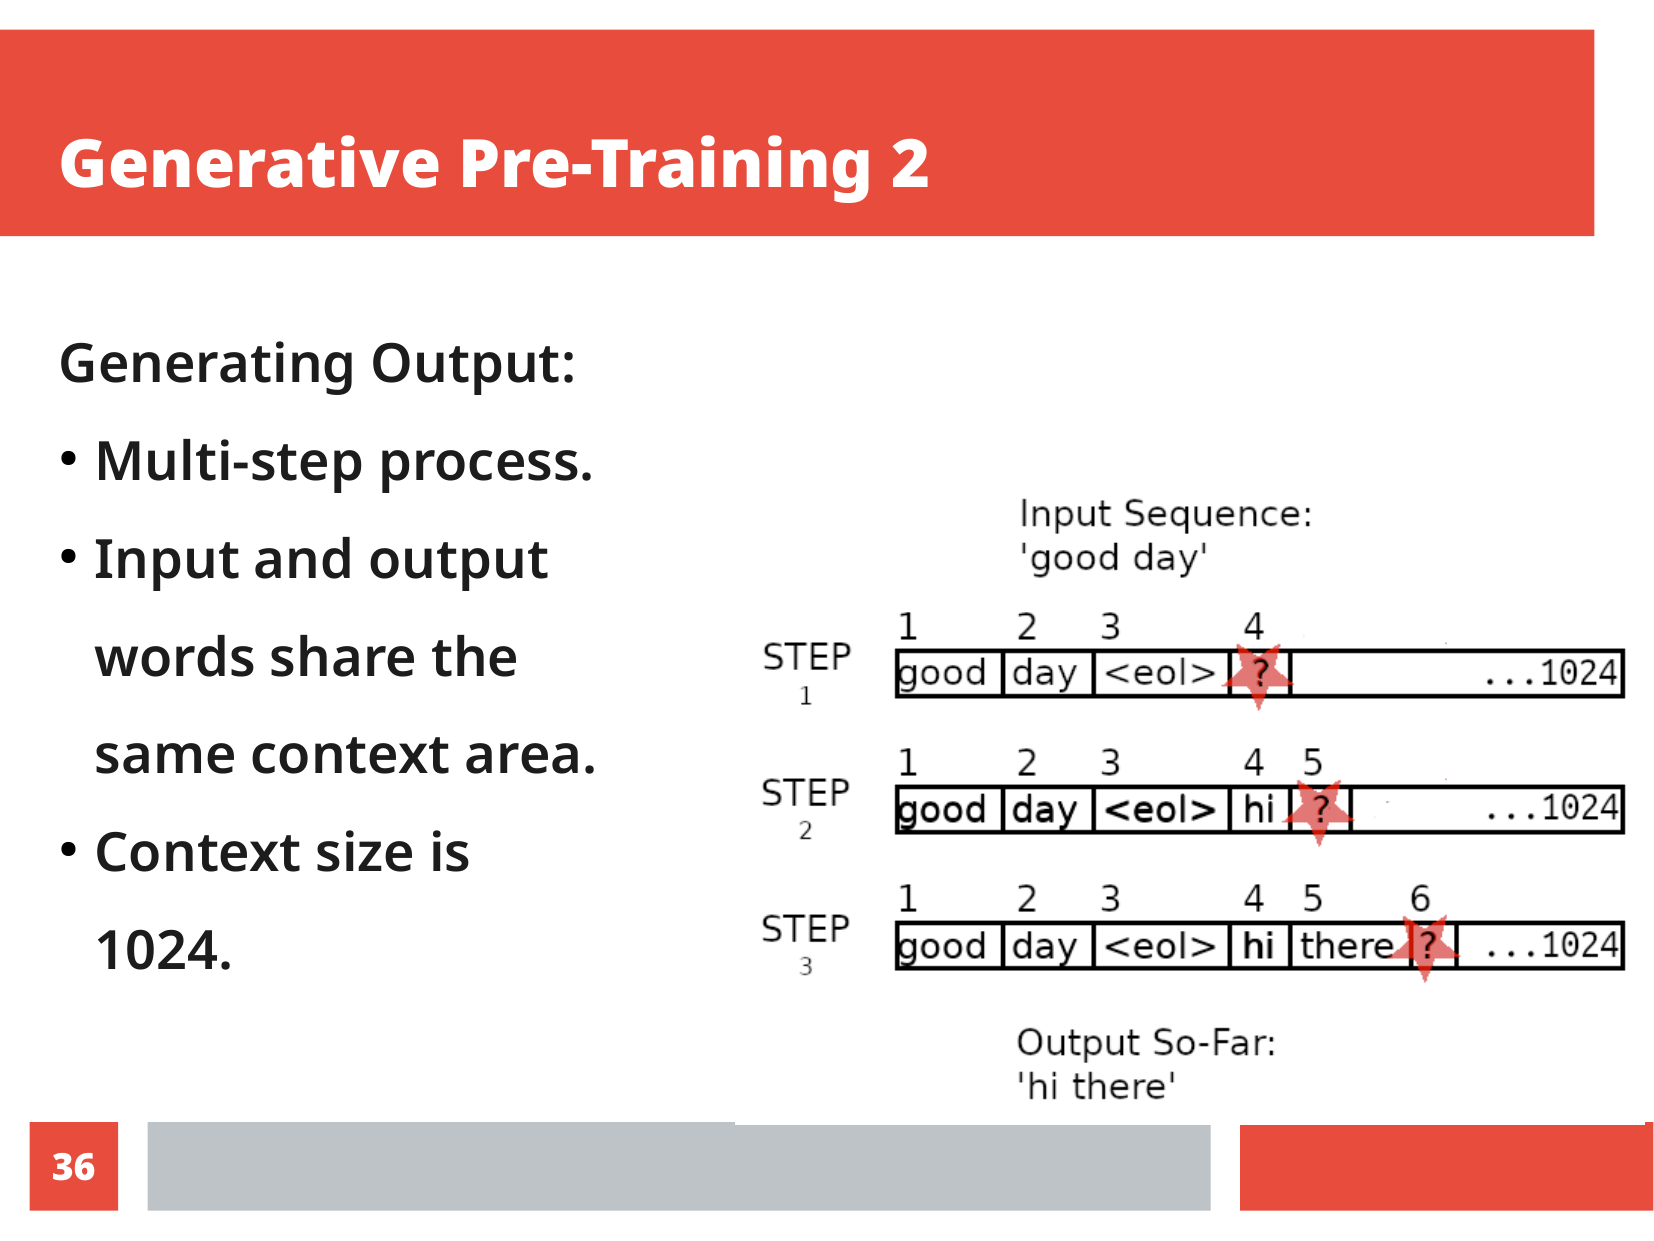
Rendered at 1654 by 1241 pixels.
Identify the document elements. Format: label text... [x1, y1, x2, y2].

picture [735, 475, 1645, 1126]
title Generative Pre-Training 2 [59, 59, 1595, 207]
list Generating Output: Multi-step process. Input and output words share the same context area. Context size is 1024. [59, 324, 1565, 1093]
